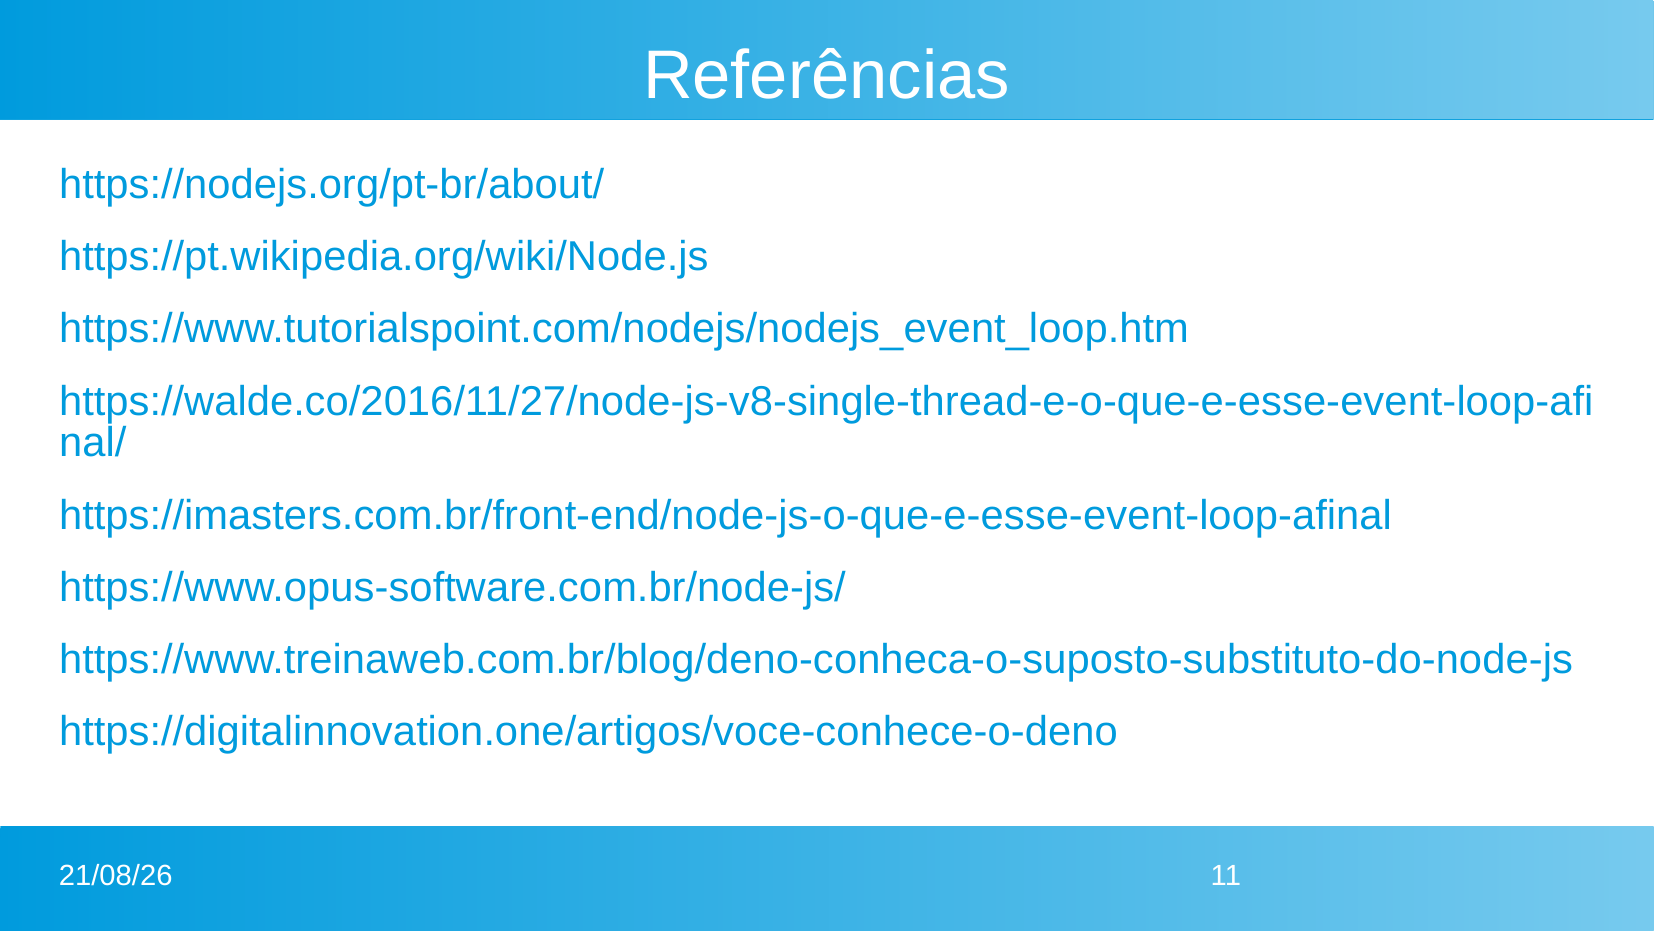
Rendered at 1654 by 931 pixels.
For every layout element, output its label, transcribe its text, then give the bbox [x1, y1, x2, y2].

list https://nodejs.org/pt-br/about/ https://pt.wikipedia.org/wiki/Node.js https://www.tutorialspoint.com/nodejs/nodejs_event_loop.htm https://walde.co/2016/11/27/node-js-v8-single-thread-e-o-que-e-esse-event-loop-afinal/ https://imasters.com.br/front-end/node-js-o-que-e-esse-event-loop-afinal https://www.opus-software.com.br/node-js/ https://www.treinaweb.com.br/blog/deno-conheca-o-suposto-substituto-do-node-js https://digitalinnovation.one/artigos/voce-conhece-o-deno [59, 156, 1595, 774]
text_box [1210, 856, 1595, 916]
text_box [59, 856, 443, 916]
title Referências [59, 29, 1595, 108]
